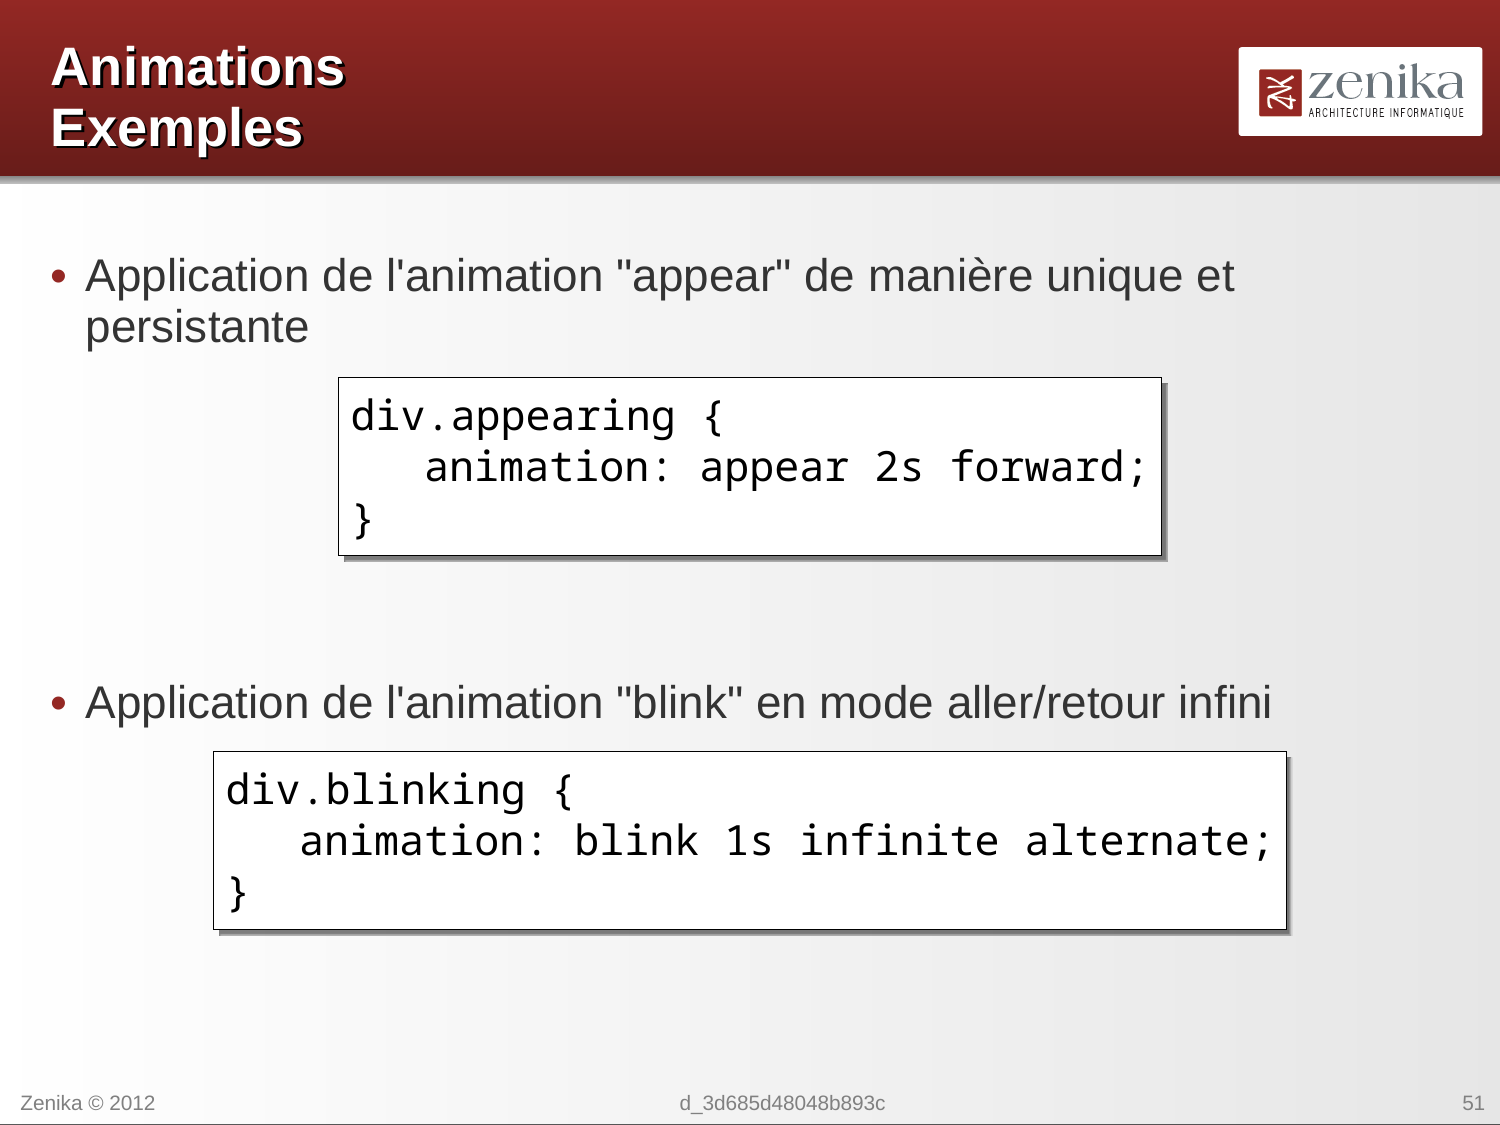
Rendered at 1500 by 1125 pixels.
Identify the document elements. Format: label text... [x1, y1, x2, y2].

list Application de l'animation "appear" de manière unique et persistante Application de l'animation "blink" en mode aller/retour infini [50, 249, 1435, 1079]
text_box div.blinking { animation: blink 1s infinite alternate; } [213, 751, 1287, 930]
text_box div.appearing { animation: appear 2s forward; } [338, 377, 1162, 556]
title Animations Exemples [50, 15, 1206, 180]
picture [1257, 58, 1464, 125]
